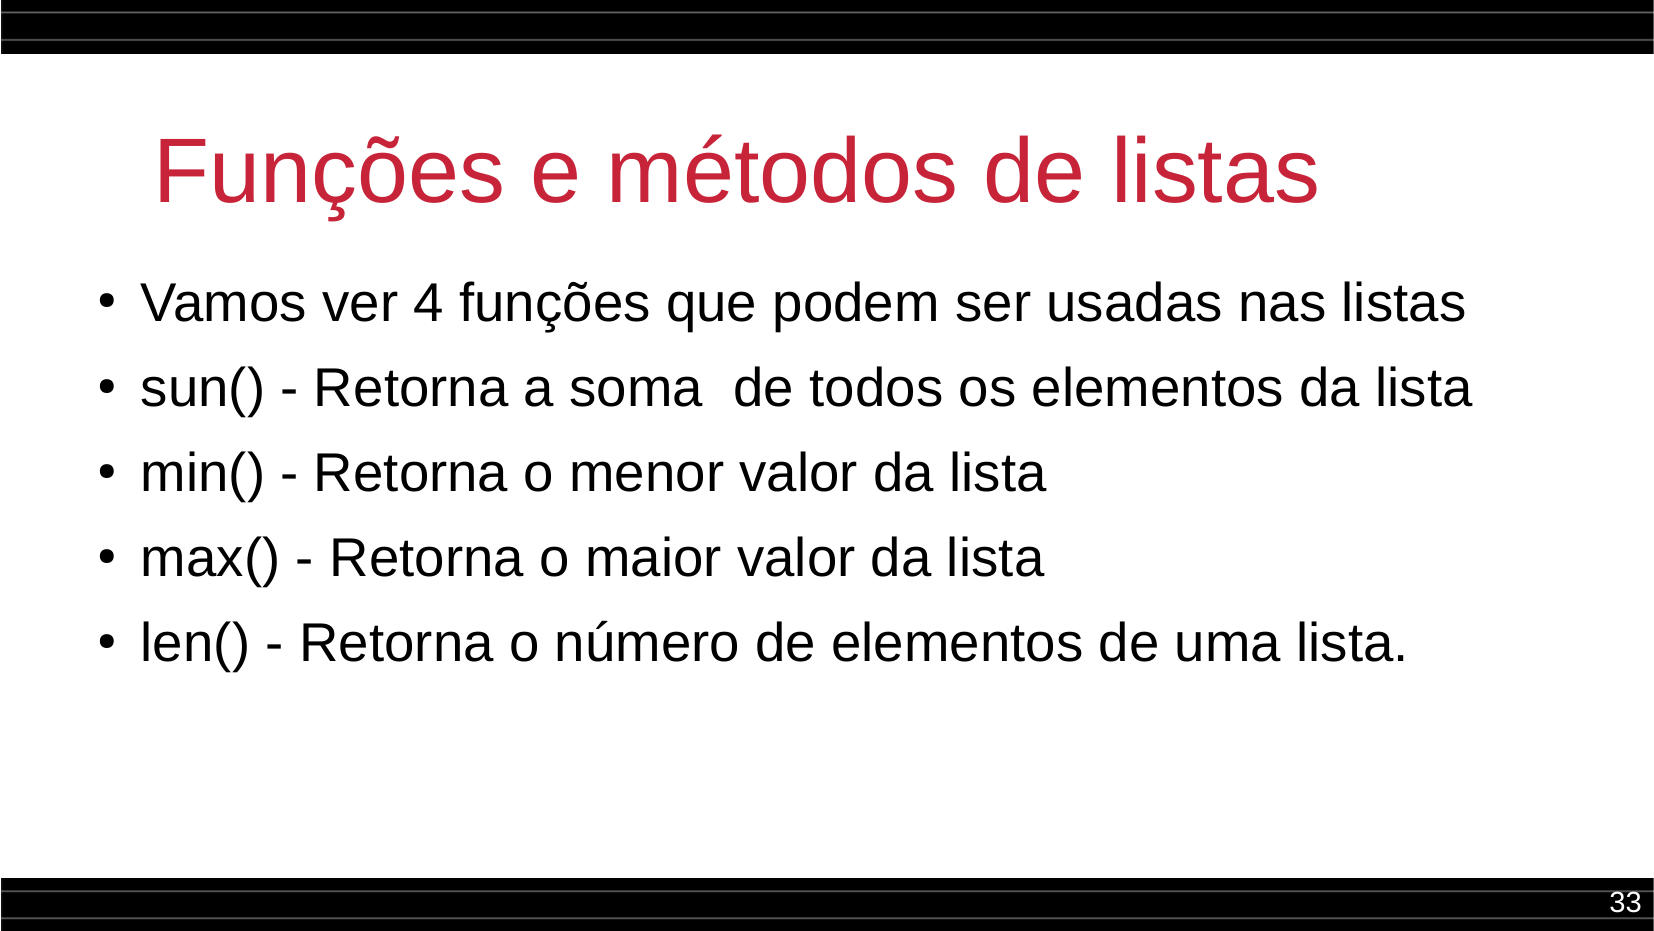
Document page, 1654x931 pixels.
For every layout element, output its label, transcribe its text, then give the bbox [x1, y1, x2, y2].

picture [1, 878, 1654, 931]
title Funções e métodos de listas [82, 92, 1571, 249]
picture [1, 0, 1654, 54]
list Vamos ver 4 funções que podem ser usadas nas listas sun() - Retorna a soma de todos os elementos da lista min() - Retorna o menor valor da lista max() - Retorna o maior valor da lista len() - Retorna o número de elementos de uma lista. [82, 271, 1571, 758]
